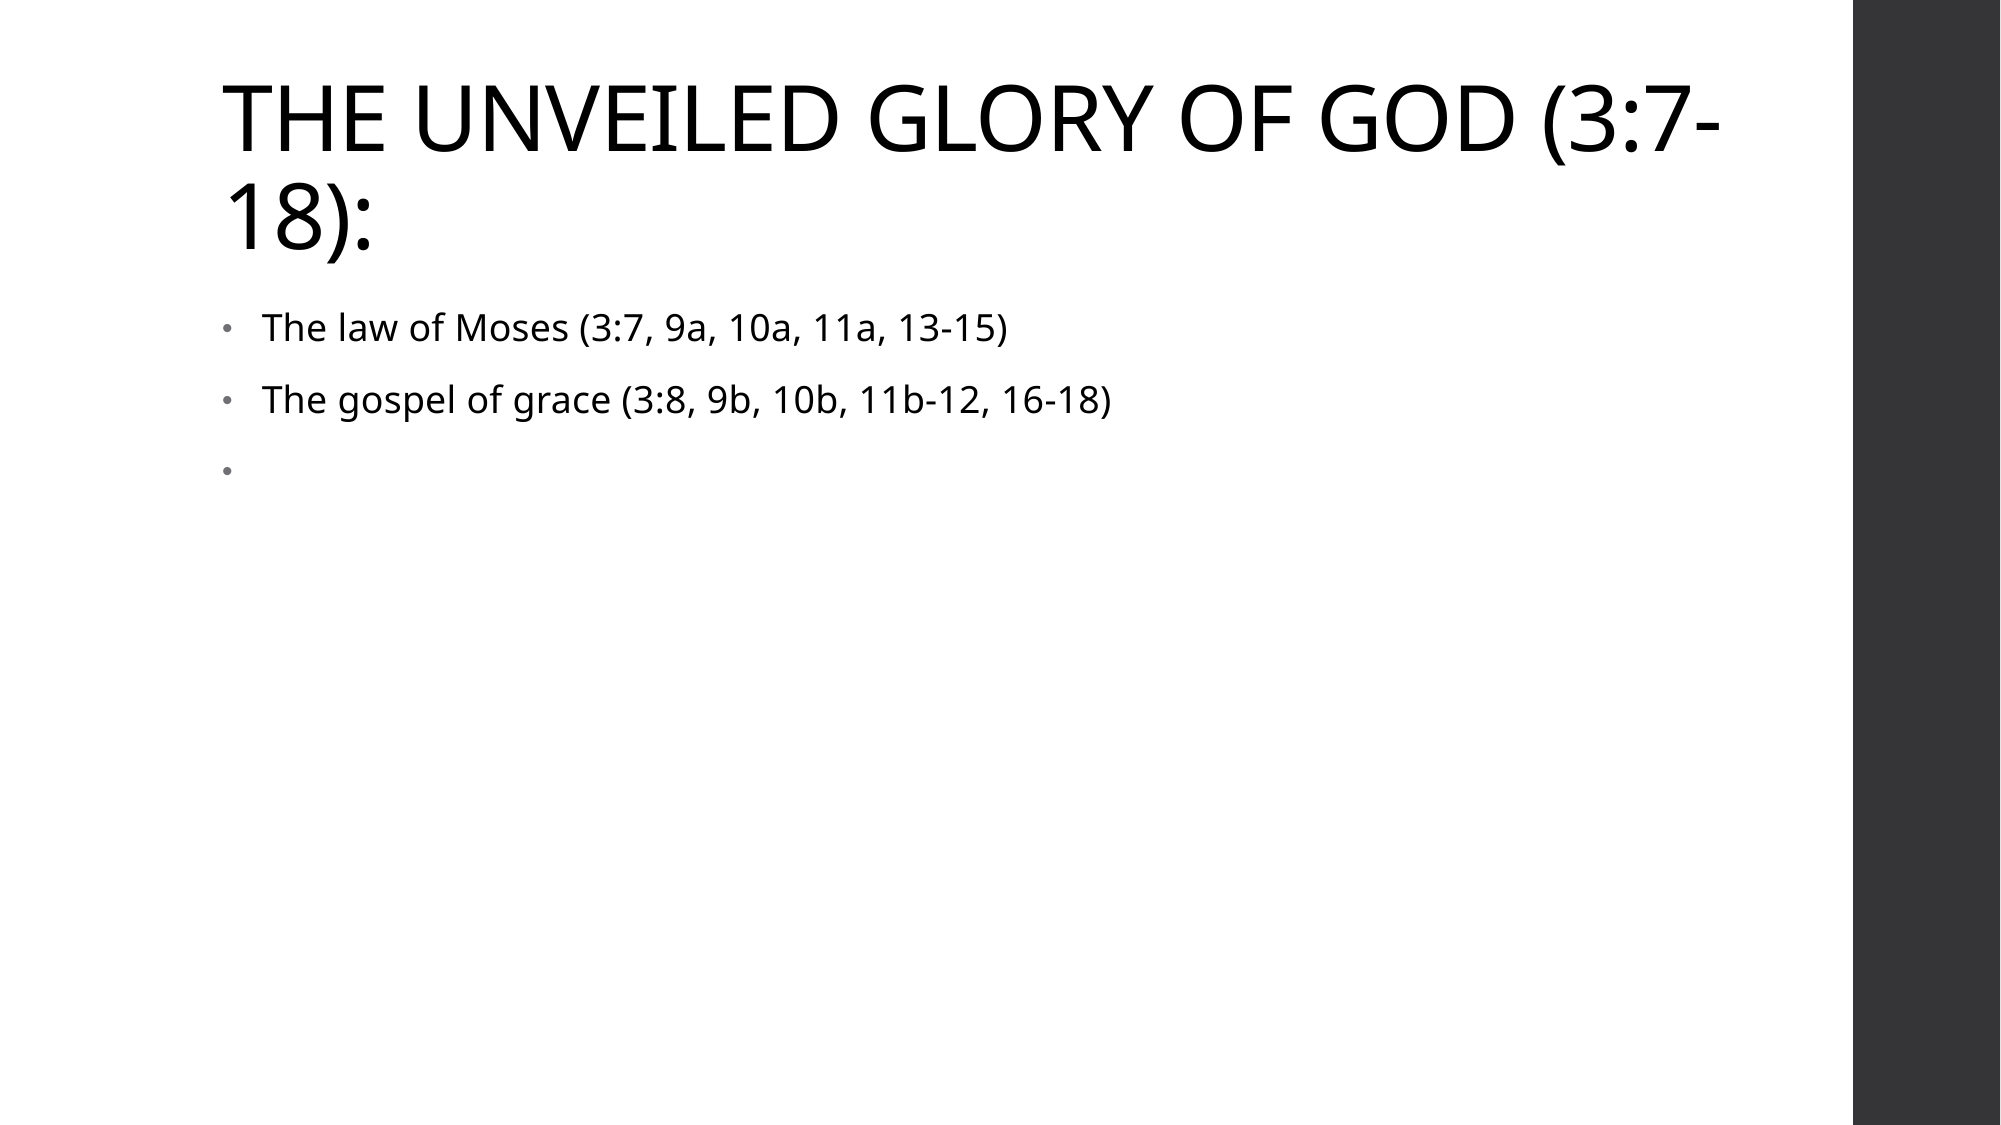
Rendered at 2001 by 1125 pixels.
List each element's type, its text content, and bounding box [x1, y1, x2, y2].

list The law of Moses (3:7, 9a, 10a, 11a, 13-15) The gospel of grace (3:8, 9b, 10b, 11b-12, 16-18) [206, 299, 1617, 1014]
title THE UNVEILED GLORY OF GOD (3:7-18): [206, 60, 1797, 278]
